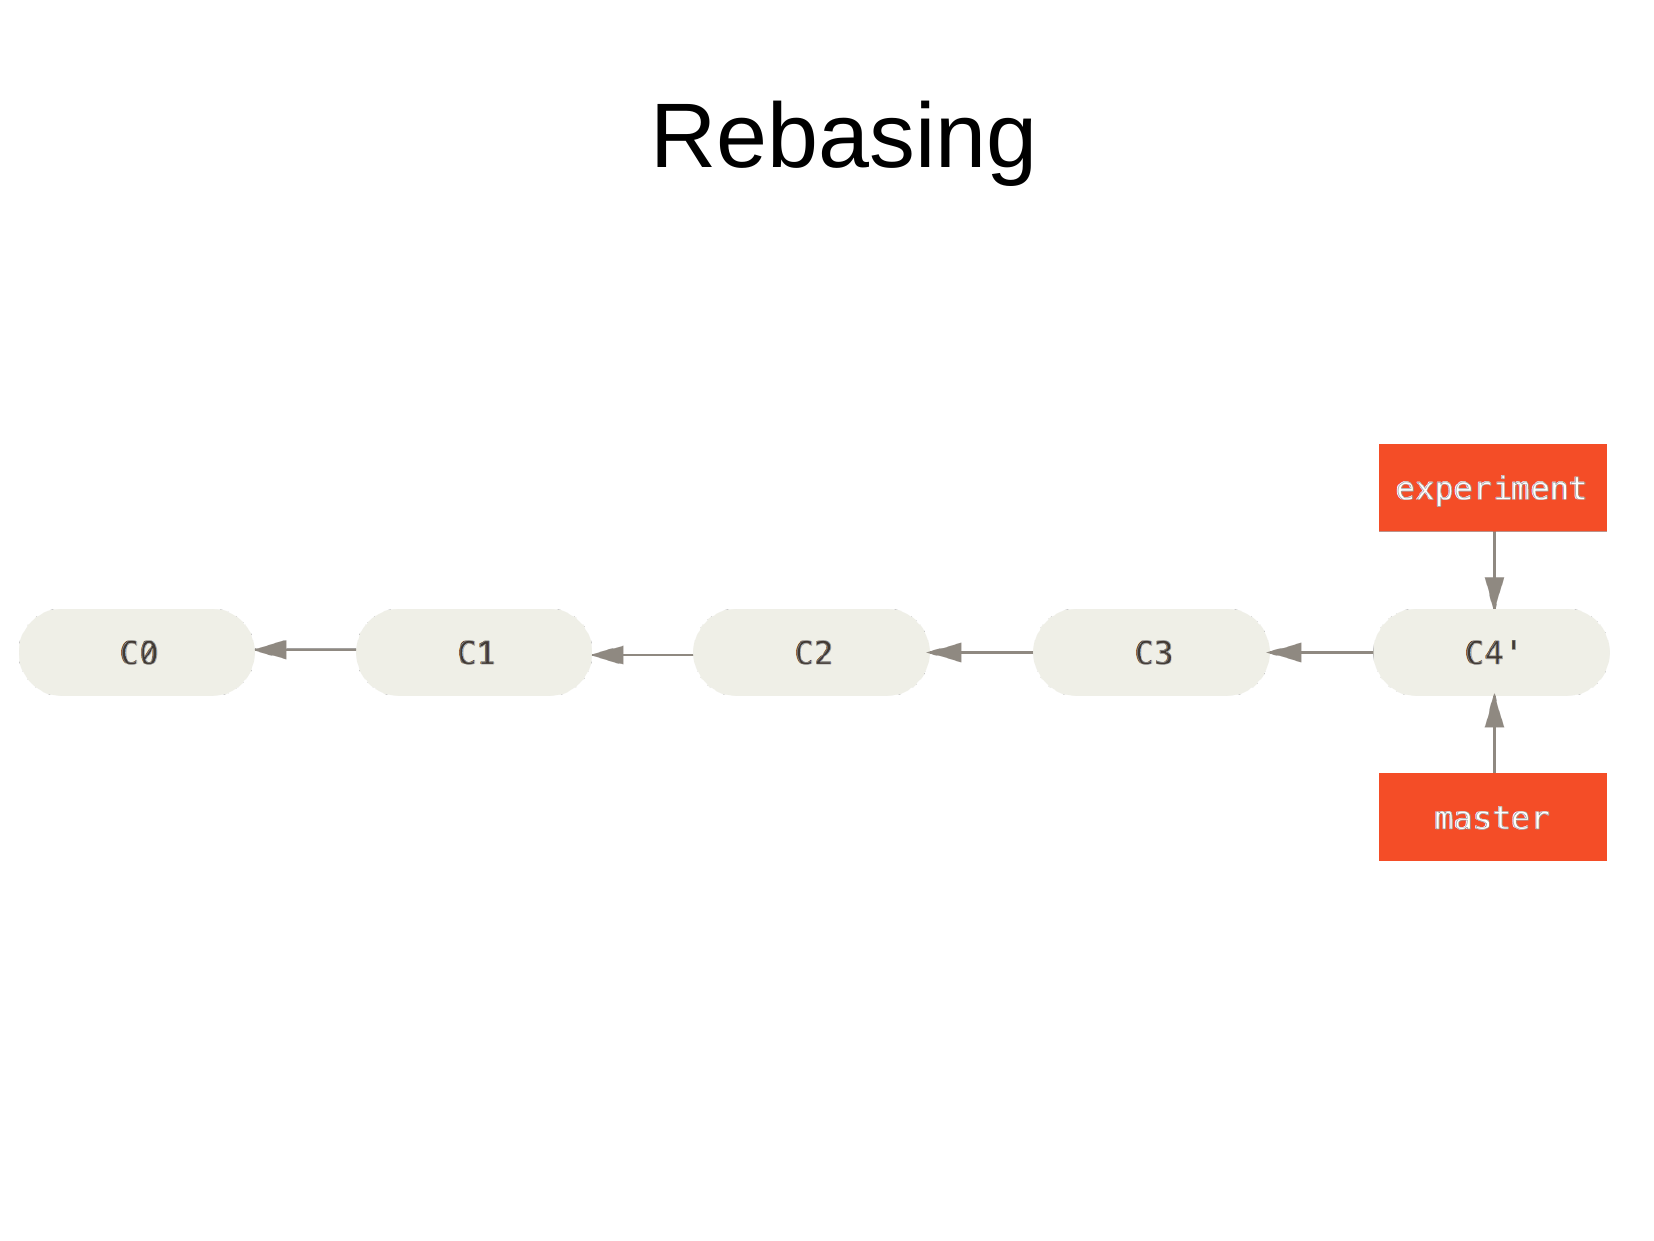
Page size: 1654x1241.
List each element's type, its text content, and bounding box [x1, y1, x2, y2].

title Rebasing [0, 27, 1654, 235]
picture [0, 414, 1636, 890]
